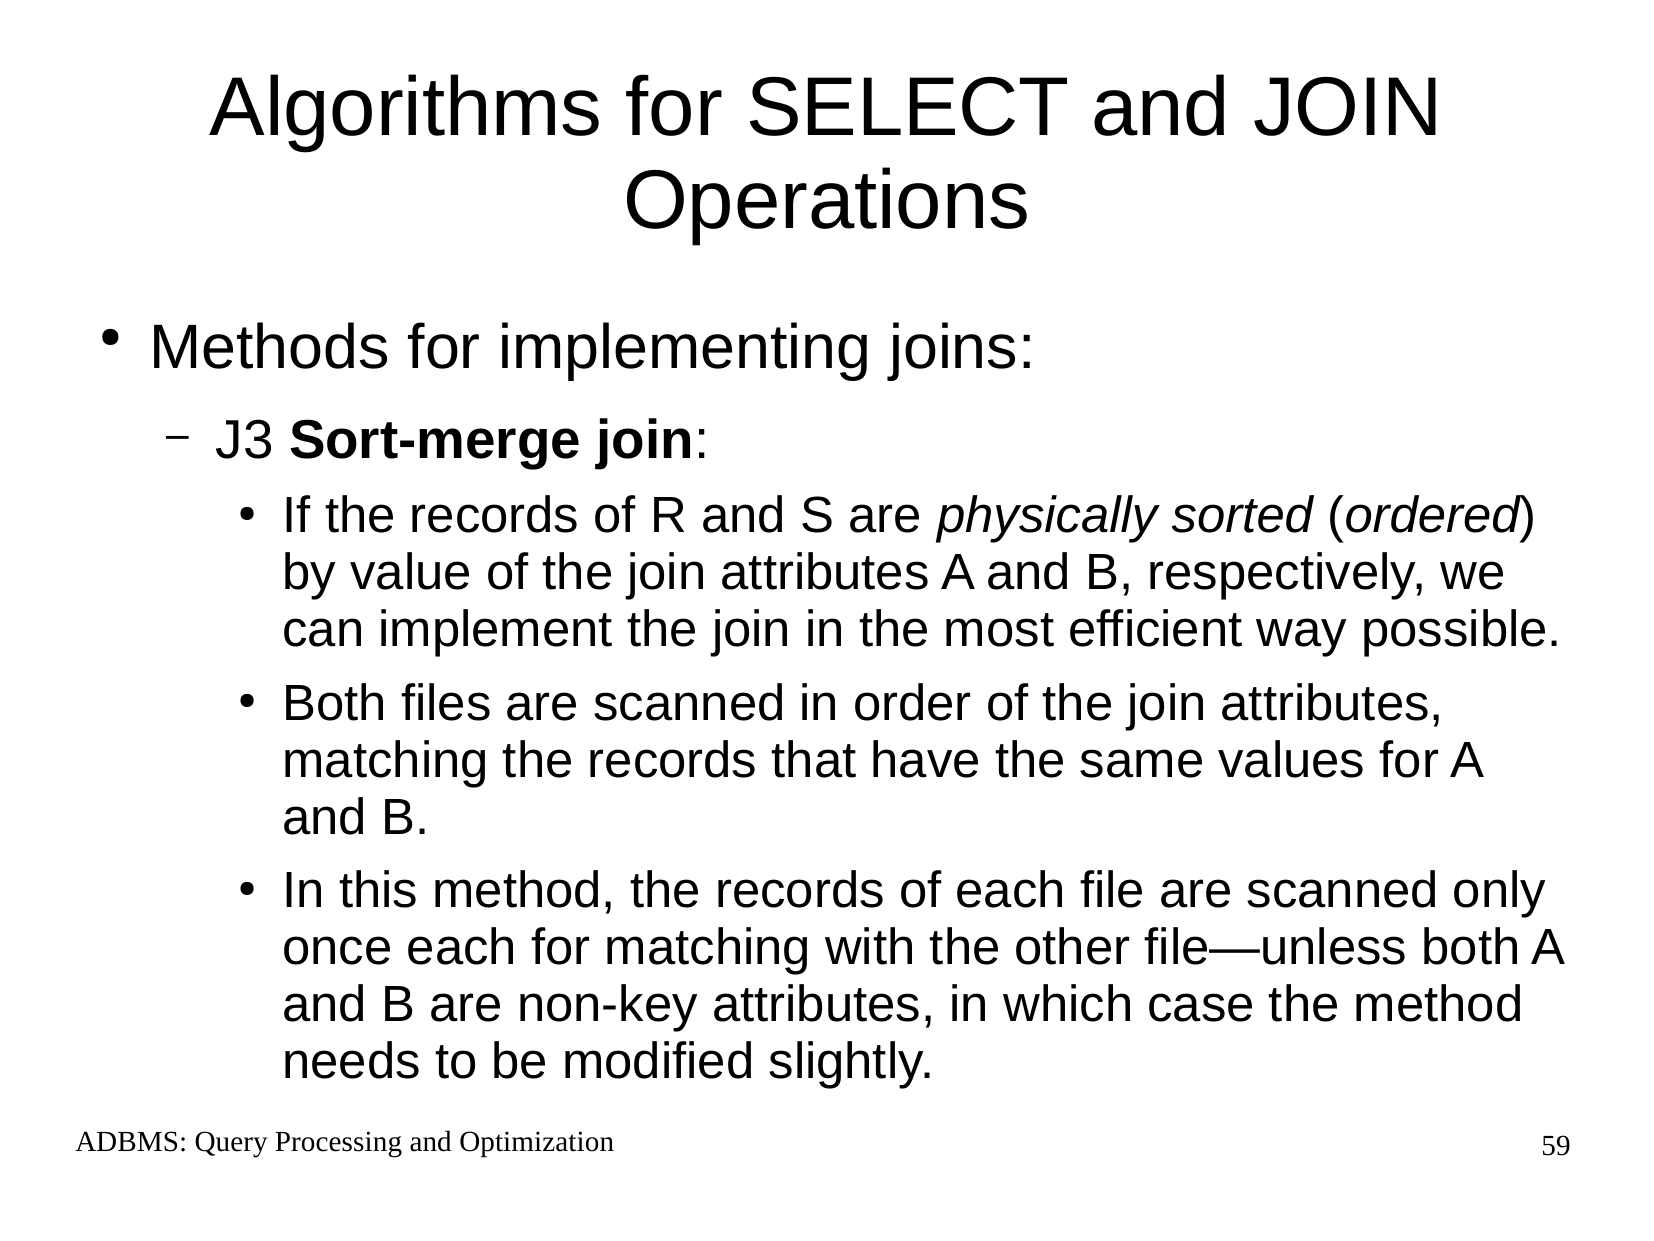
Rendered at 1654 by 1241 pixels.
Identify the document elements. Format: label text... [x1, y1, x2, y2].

title Algorithms for SELECT and JOIN Operations [82, 49, 1571, 257]
list Methods for implementing joins: J3 Sort-merge join: If the records of R and S are physically sorted (ordered) by value of the join attributes A and B, respectively, we can implement the join in the most efficient way possible. Both files are scanned in order of the join attributes, matching the records that have the same values for A and B. In this method, the records of each file are scanned only once each for matching with the other file—unless both A and B are non-key attributes, in which case the method needs to be modified slightly. [82, 290, 1571, 1096]
